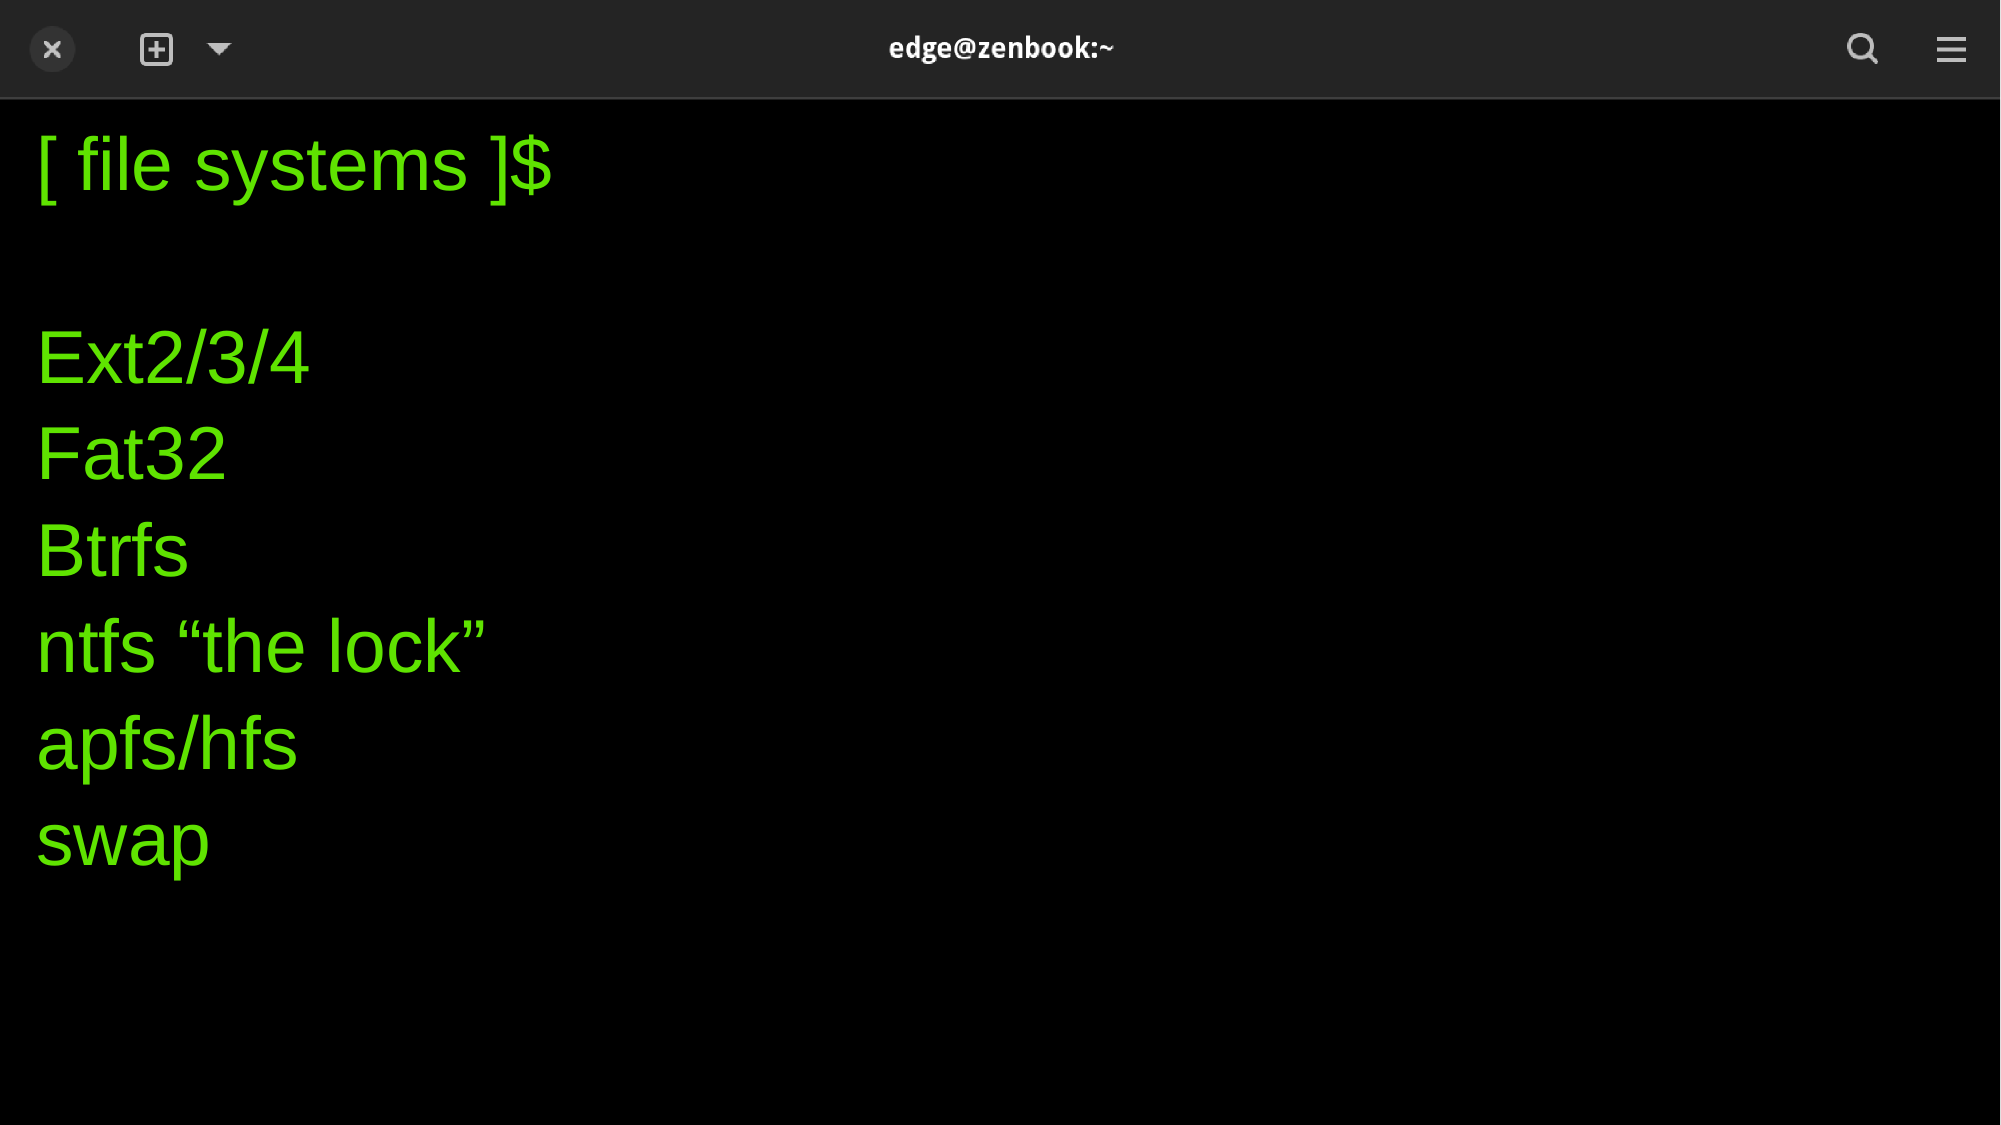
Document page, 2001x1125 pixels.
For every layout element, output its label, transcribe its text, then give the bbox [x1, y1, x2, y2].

picture [0, 0, 2001, 1125]
subtitle [ file systems ]$ Ext2/3/4 Fat32 Btrfs ntfs “the lock” apfs/hfs swap [21, 122, 1980, 1108]
